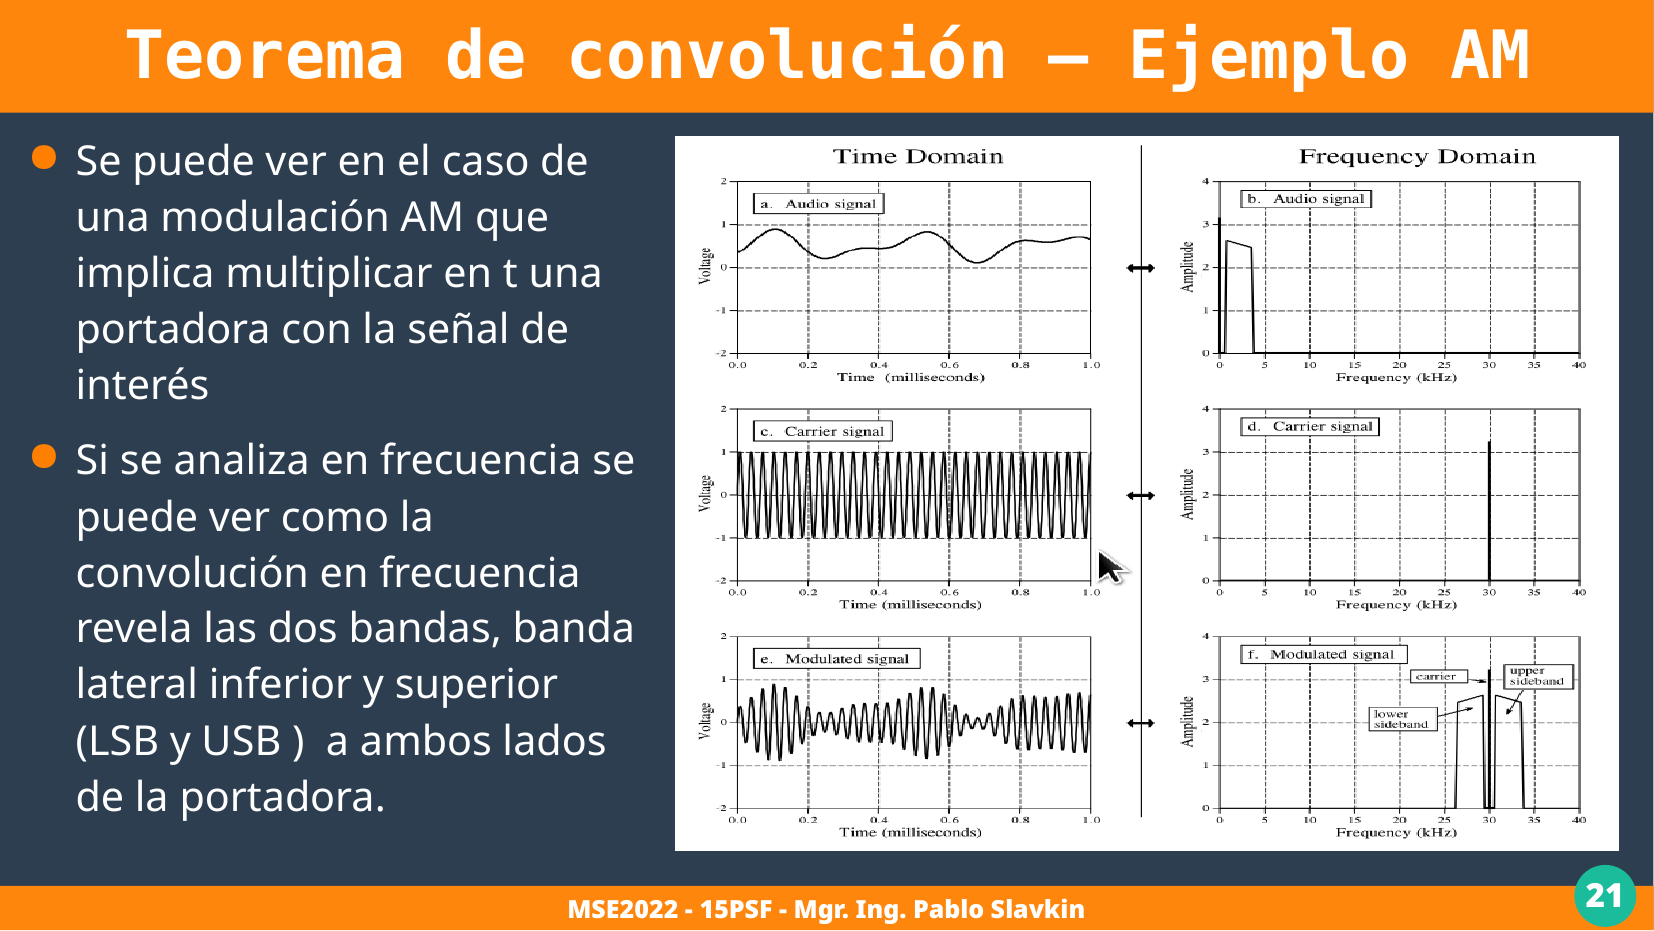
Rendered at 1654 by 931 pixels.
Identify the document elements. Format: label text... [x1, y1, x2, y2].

list Se puede ver en el caso de una modulación AM que implica multiplicar en t una portadora con la señal de interés Si se analiza en frecuencia se puede ver como la convolución en frecuencia revela las dos bandas, banda lateral inferior y superior (LSB y USB ) a ambos lados de la portadora. [11, 131, 638, 863]
title Teorema de convolución – Ejemplo AM [124, 16, 1625, 113]
picture [675, 136, 1619, 851]
